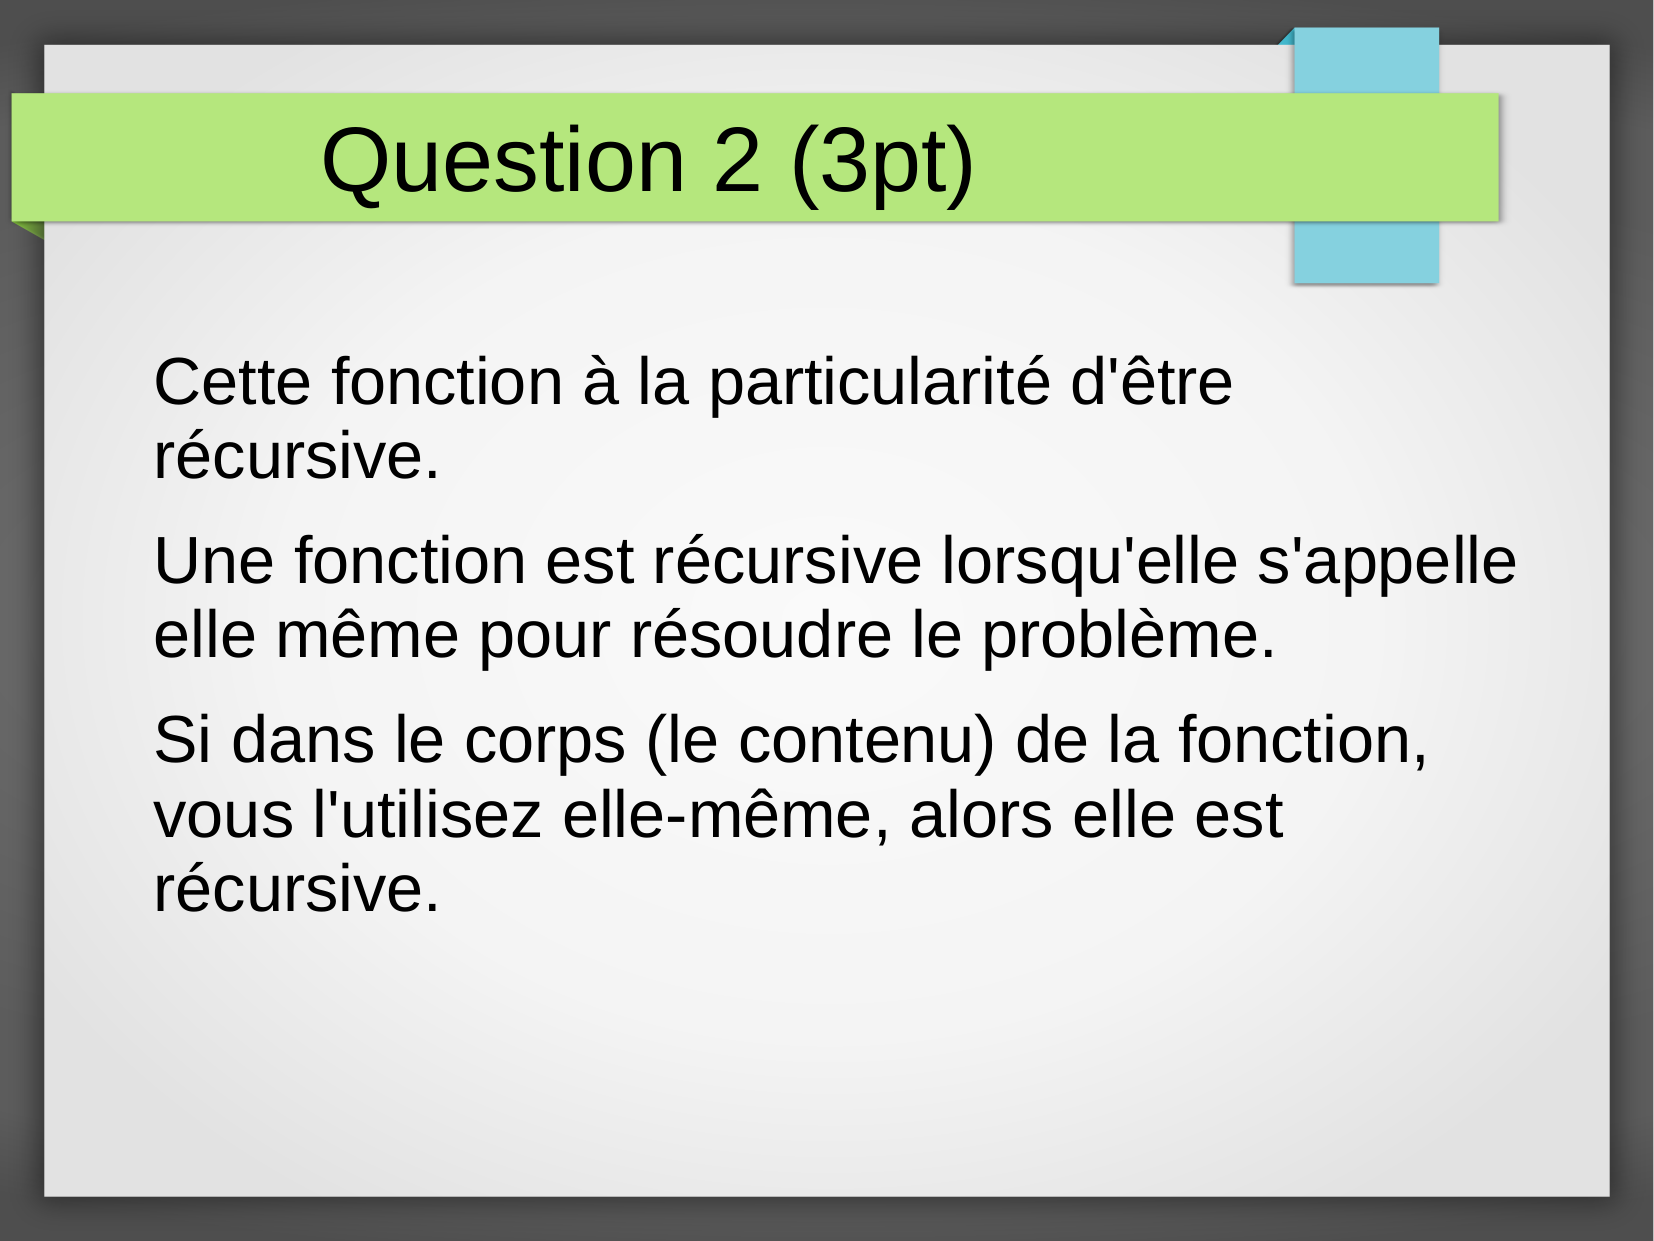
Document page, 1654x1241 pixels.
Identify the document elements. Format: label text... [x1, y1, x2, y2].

list Cette fonction à la particularité d'être récursive. Une fonction est récursive lorsqu'elle s'appelle elle même pour résoudre le problème. Si dans le corps (le contenu) de la fonction, vous l'utilisez elle-même, alors elle est récursive. [82, 343, 1538, 1063]
title Question 2 (3pt) [70, 106, 1229, 213]
picture [0, 0, 1654, 1241]
